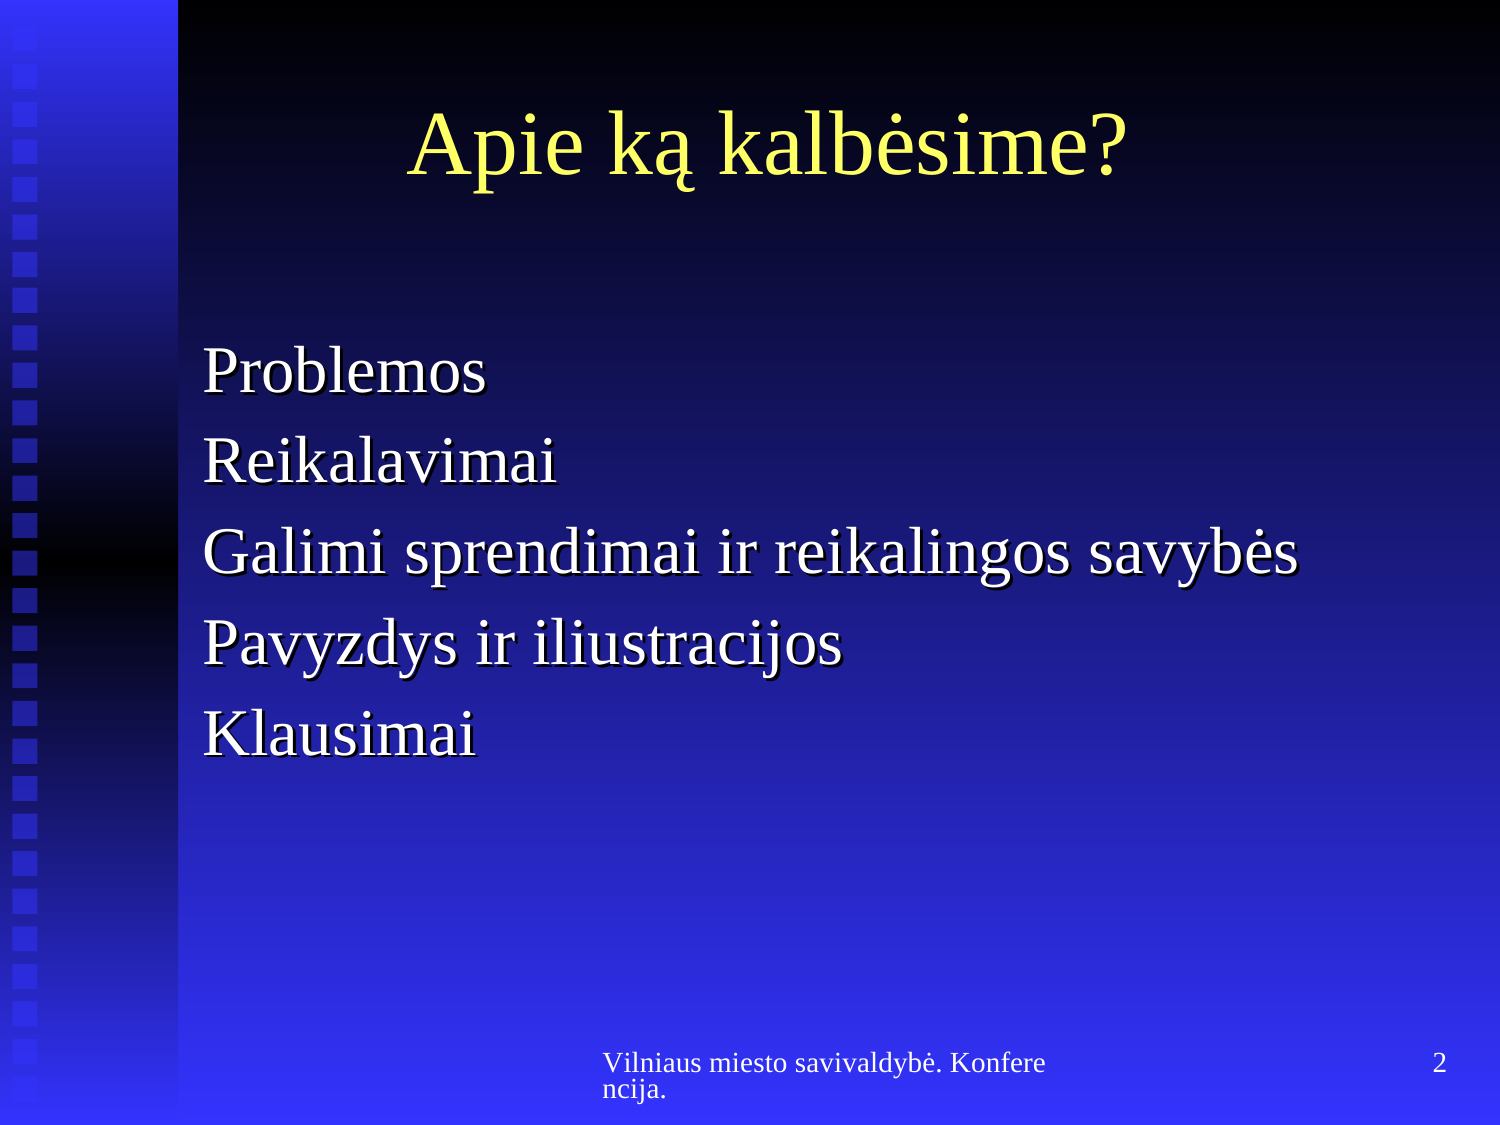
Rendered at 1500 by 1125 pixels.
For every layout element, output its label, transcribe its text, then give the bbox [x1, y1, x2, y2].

list Problemos Reikalavimai Galimi sprendimai ir reikalingos savybės Pavyzdys ir iliustracijos Klausimai [187, 324, 1463, 1101]
title Apie ką kalbėsime? [99, 49, 1438, 238]
